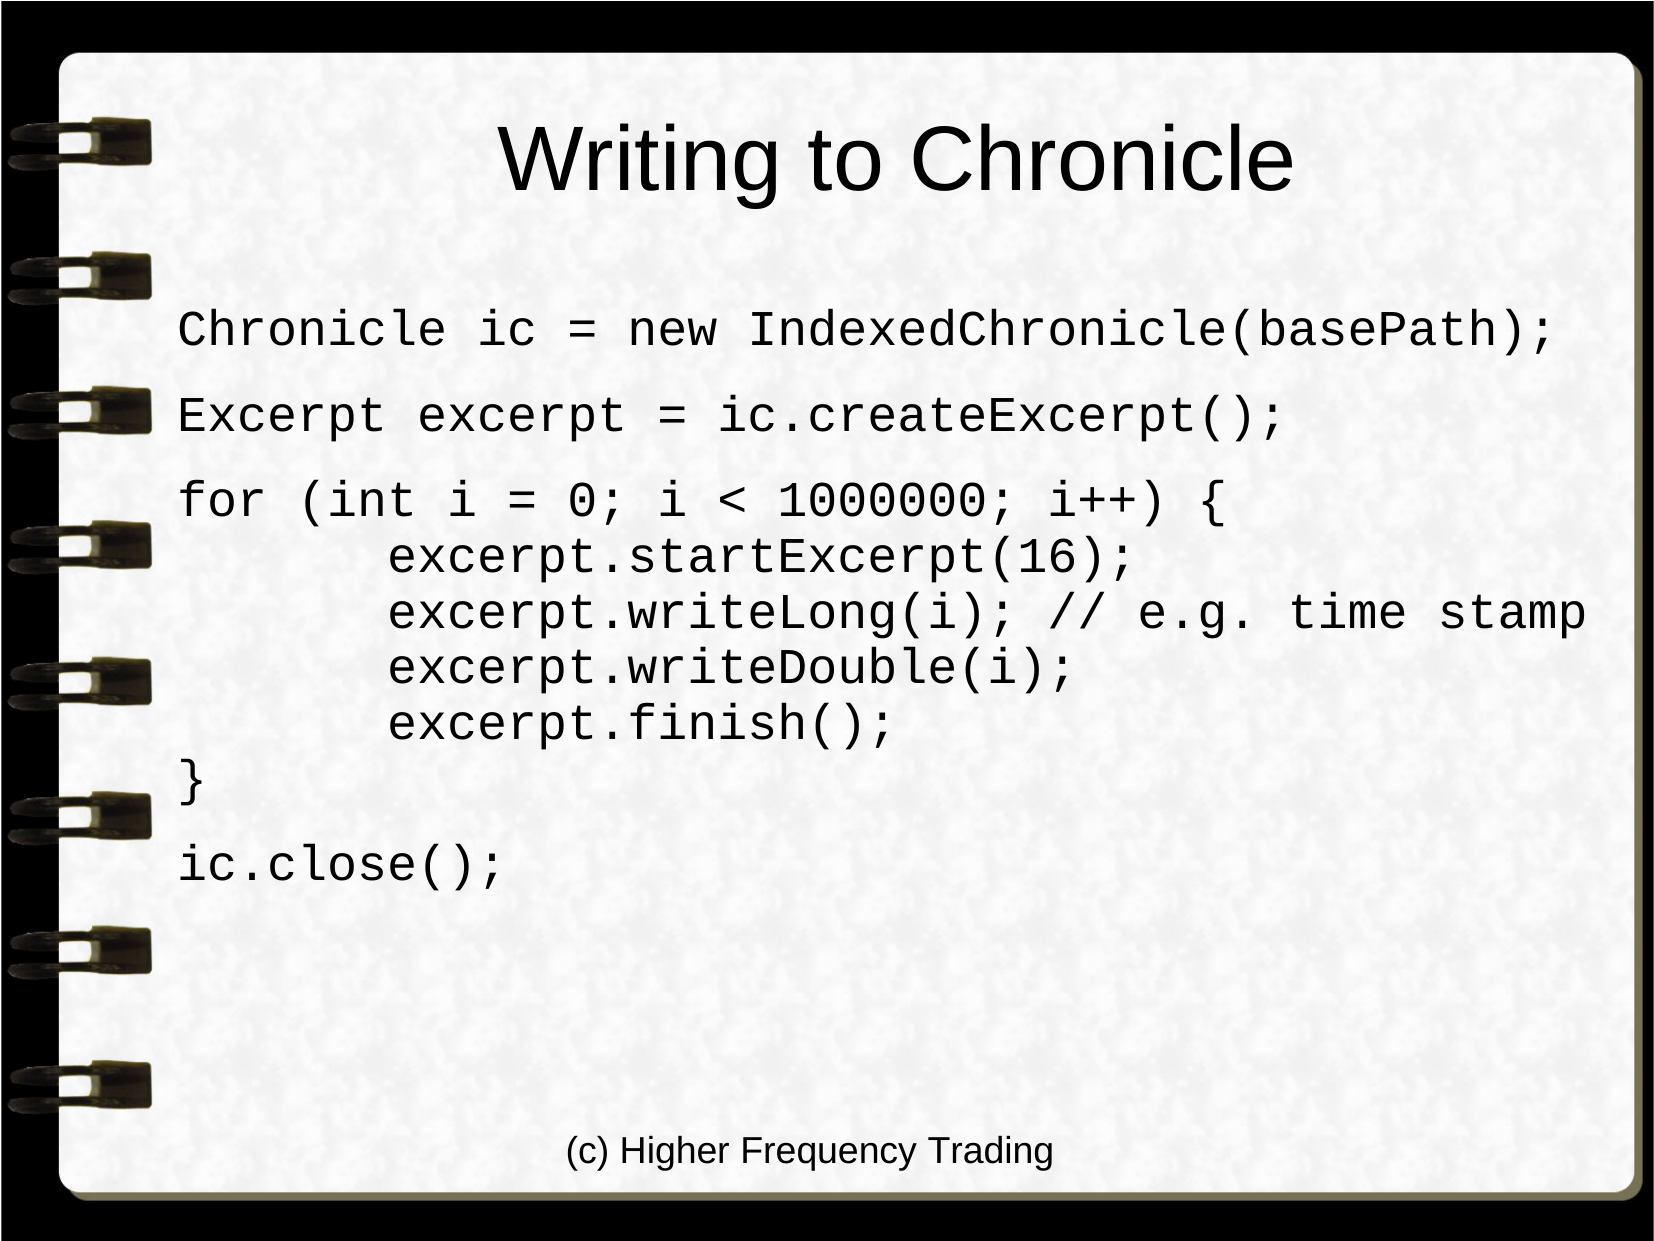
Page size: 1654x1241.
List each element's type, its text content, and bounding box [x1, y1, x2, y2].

picture [1, 1, 1654, 1241]
title Writing to Chronicle [153, 52, 1642, 260]
list Chronicle ic = new IndexedChronicle(basePath); Excerpt excerpt = ic.createExcerpt(); for (int i = 0; i < 1000000; i++) { excerpt.startExcerpt(16); excerpt.writeLong(i); // e.g. time stamp excerpt.writeDouble(i); excerpt.finish(); } ic.close(); [177, 296, 1607, 1111]
